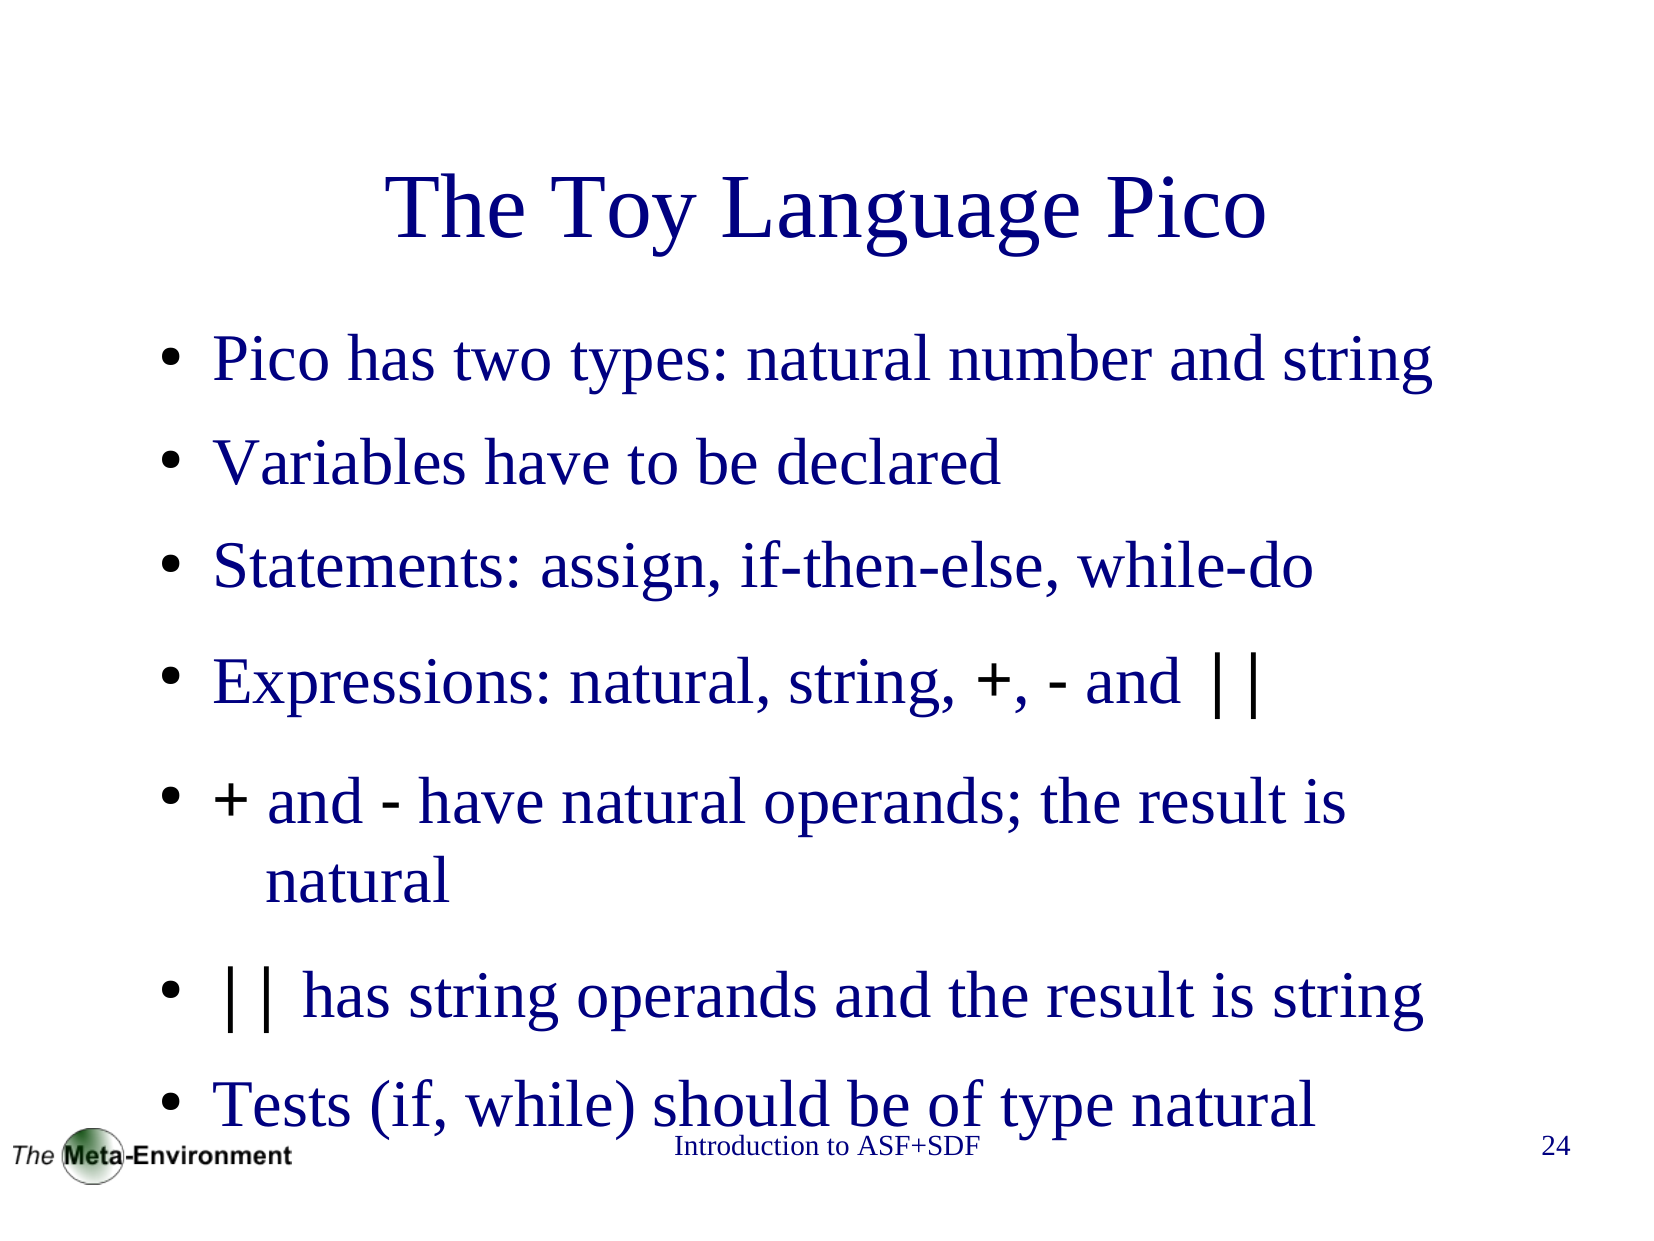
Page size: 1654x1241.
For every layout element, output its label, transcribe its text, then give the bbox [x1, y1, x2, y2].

list Pico has two types: natural number and string Variables have to be declared Statements: assign, if-then-else, while-do Expressions: natural, string, +, - and || + and - have natural operands; the result is natural || has string operands and the result is string Tests (if, while) should be of type natural [123, 321, 1536, 1180]
title The Toy Language Pico [121, 102, 1534, 311]
picture [13, 1128, 292, 1185]
